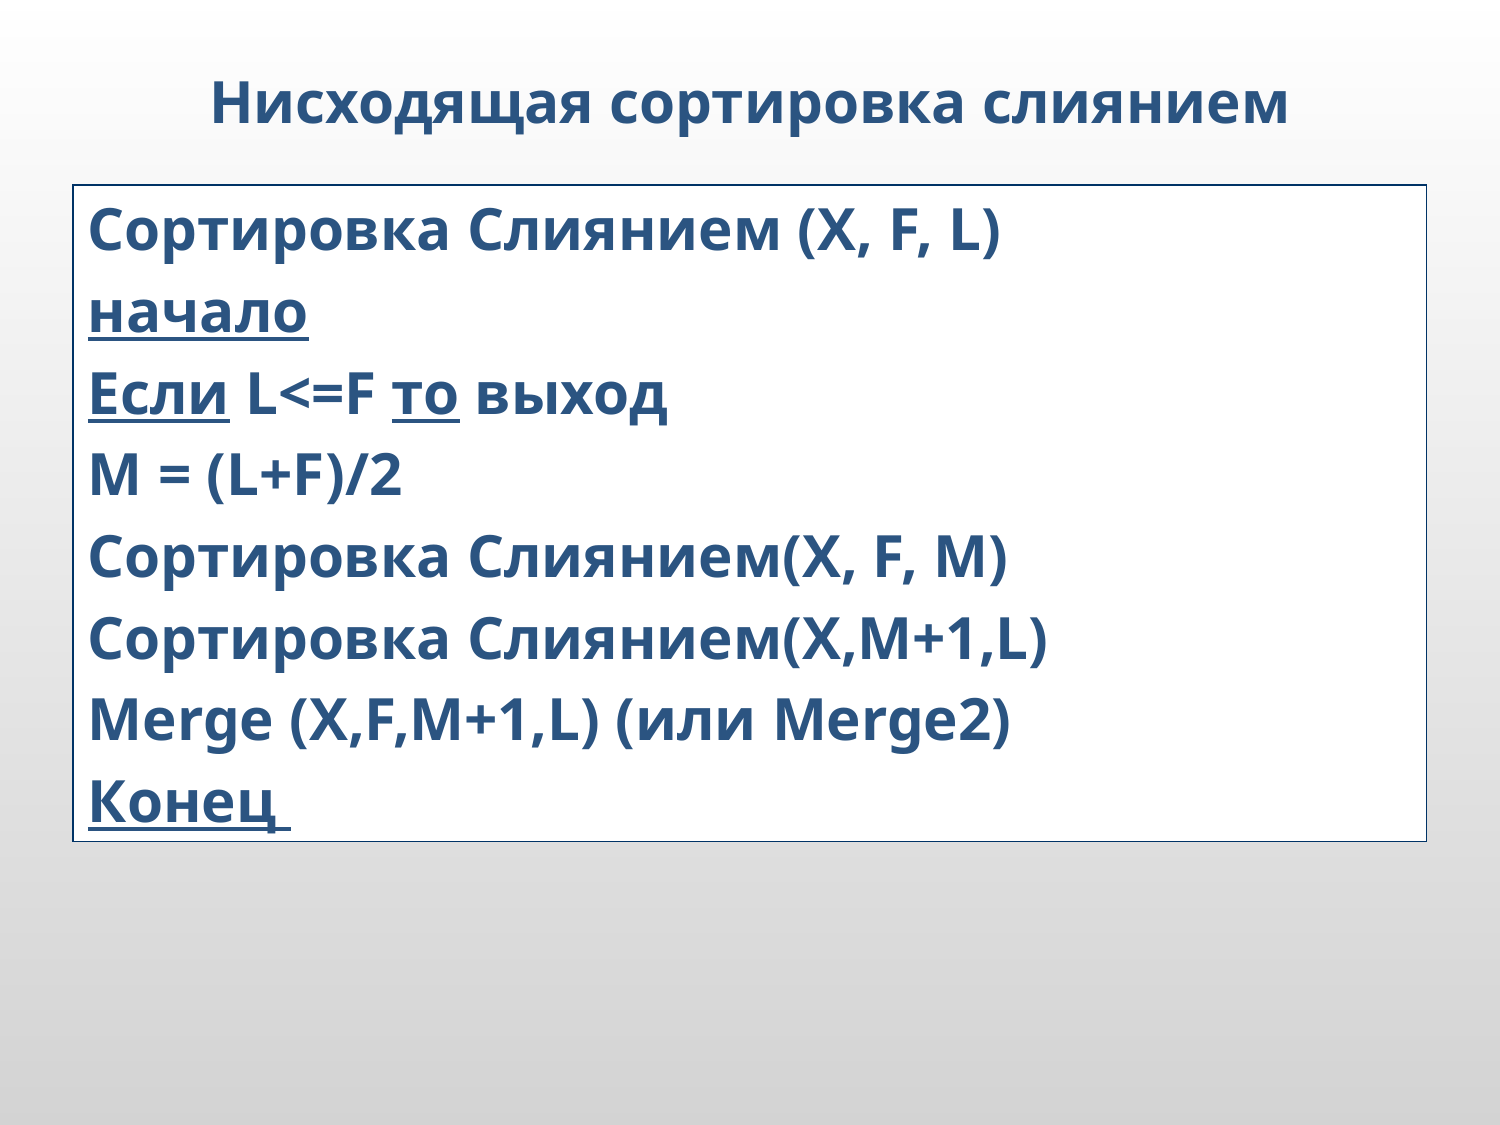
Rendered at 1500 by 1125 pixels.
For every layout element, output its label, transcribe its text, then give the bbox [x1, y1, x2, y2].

text_box Нисходящая сортировка слиянием [74, 62, 1425, 138]
text_box Сортировка Слиянием (Х, F, L) начало Если L<=F то выход M = (L+F)/2 Сортировка Слиянием(Х, F, M) Сортировка Слиянием(X,M+1,L) Merge (X,F,M+1,L) (или Merge2) Конец [73, 185, 1427, 842]
